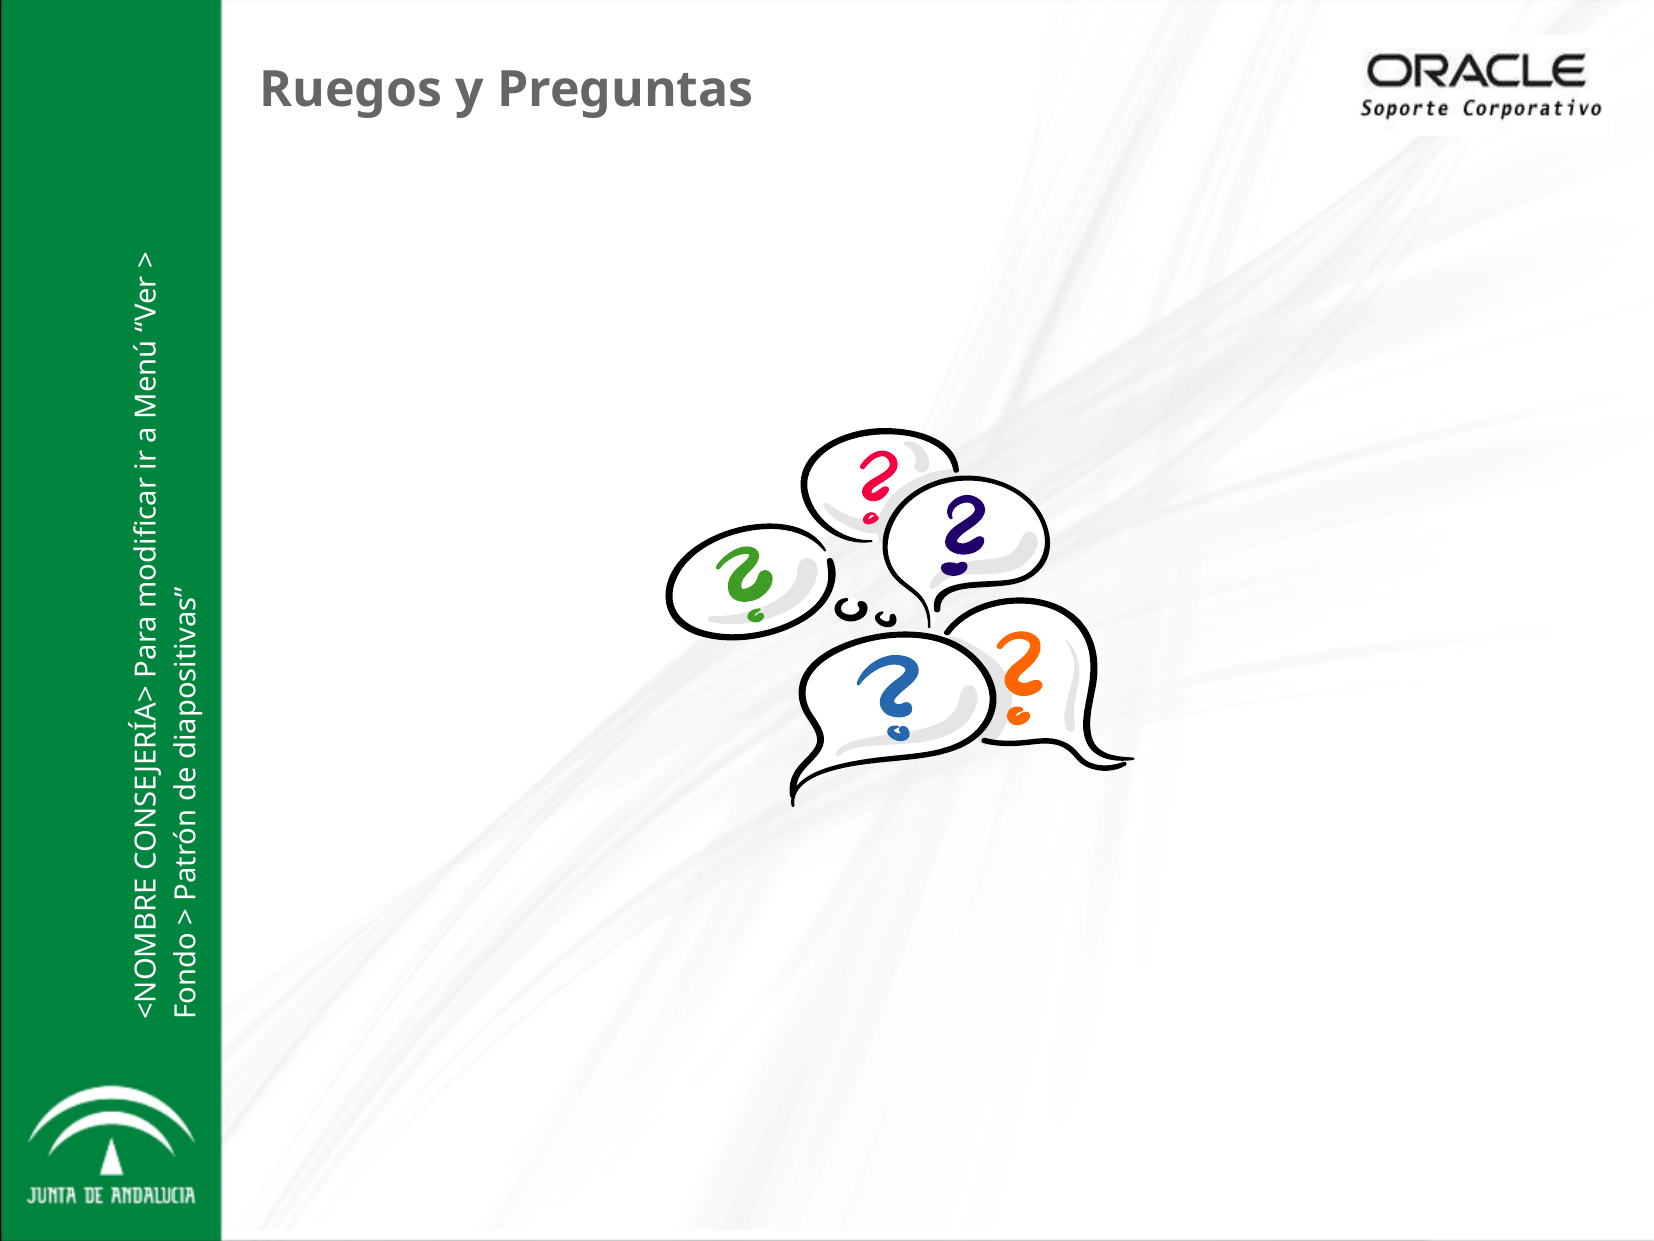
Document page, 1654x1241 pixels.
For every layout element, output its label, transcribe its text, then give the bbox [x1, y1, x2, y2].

picture [0, 0, 1654, 1241]
title Ruegos y Preguntas [259, 45, 1577, 129]
